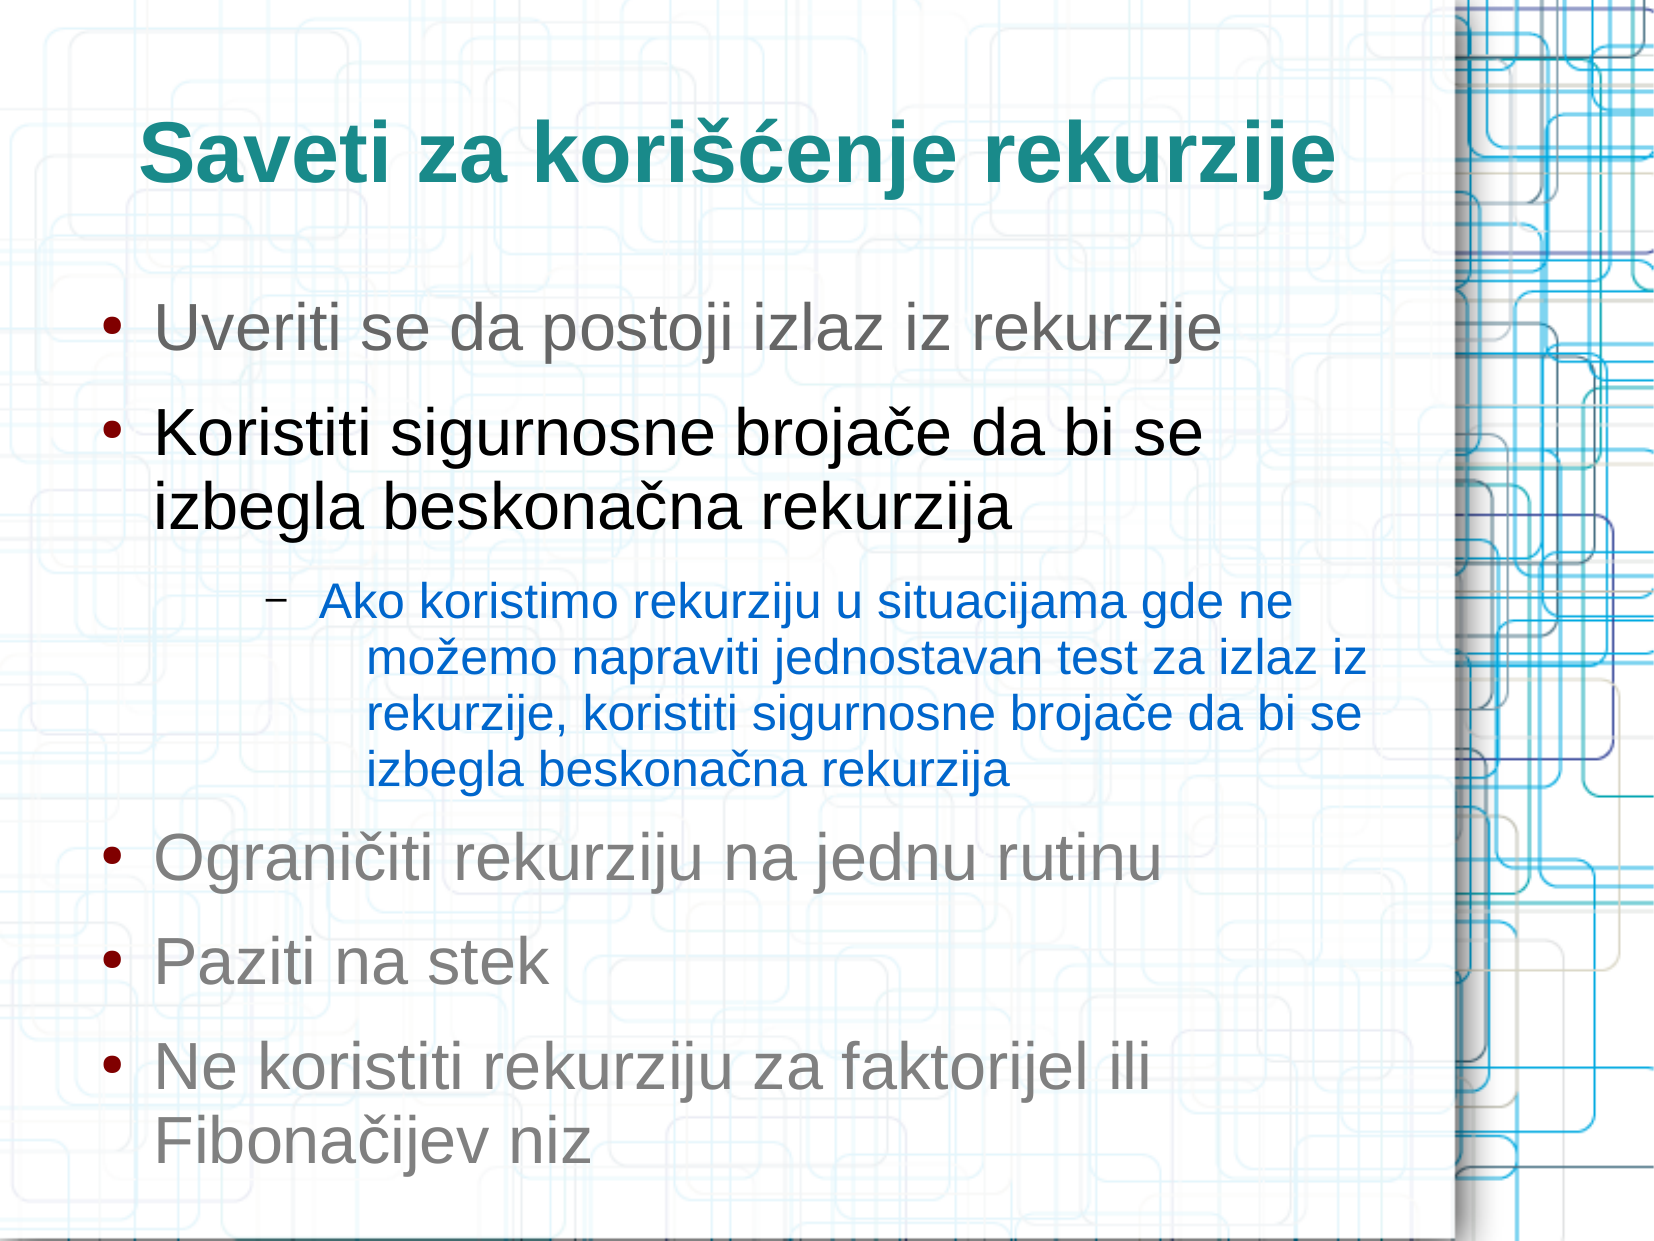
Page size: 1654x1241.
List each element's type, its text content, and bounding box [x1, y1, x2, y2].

picture [0, 0, 1654, 1241]
list Uveriti se da postoji izlaz iz rekurzije Koristiti sigurnosne brojače da bi se izbegla beskonačna rekurzija Ako koristimo rekurziju u situacijama gde ne možemo napraviti jednostavan test za izlaz iz rekurzije, koristiti sigurnosne brojače da bi se izbegla beskonačna rekurzija Ograničiti rekurziju na jednu rutinu Paziti na stek Ne koristiti rekurziju za faktorijel ili Fibonačijev niz [82, 290, 1418, 1179]
title Saveti za korišćenje rekurzije [59, 49, 1418, 257]
